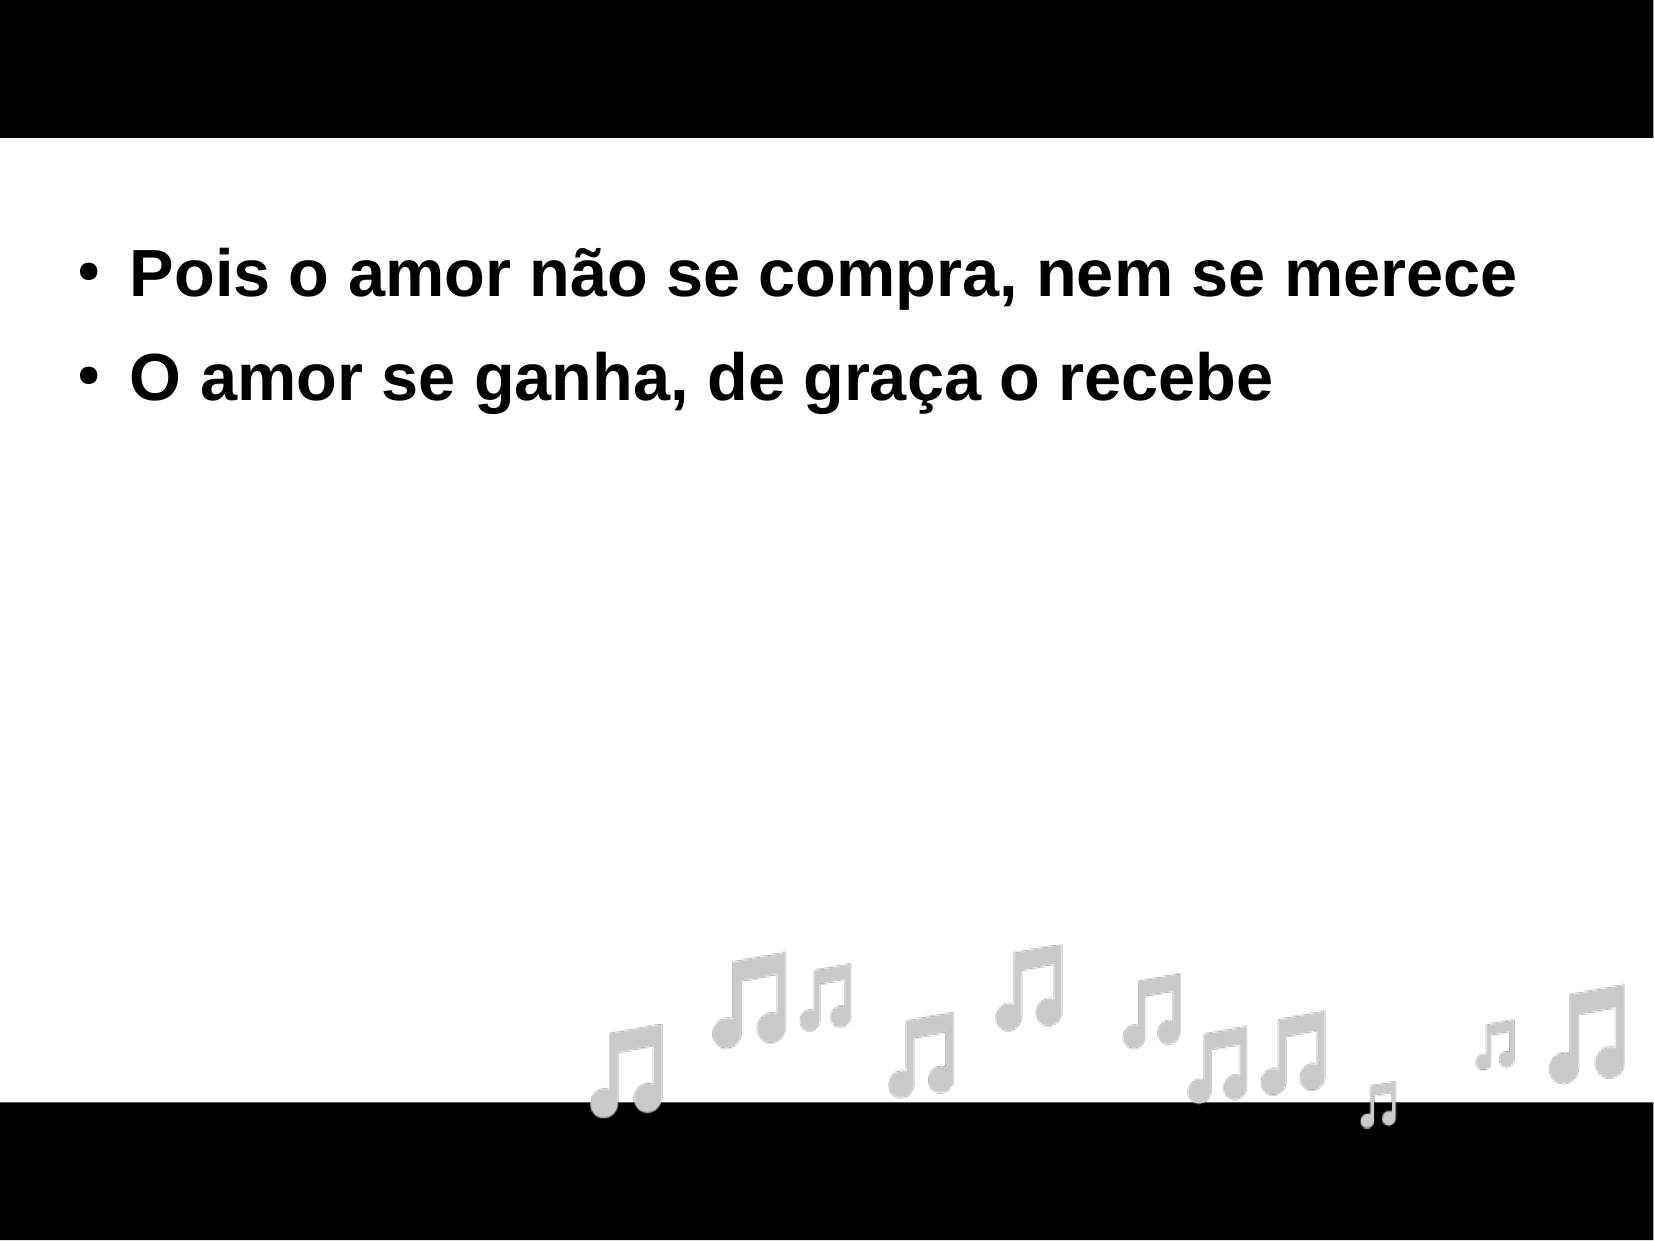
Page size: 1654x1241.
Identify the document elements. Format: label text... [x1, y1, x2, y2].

list Pois o amor não se compra, nem se merece O amor se ganha, de graça o recebe [59, 236, 1595, 1024]
